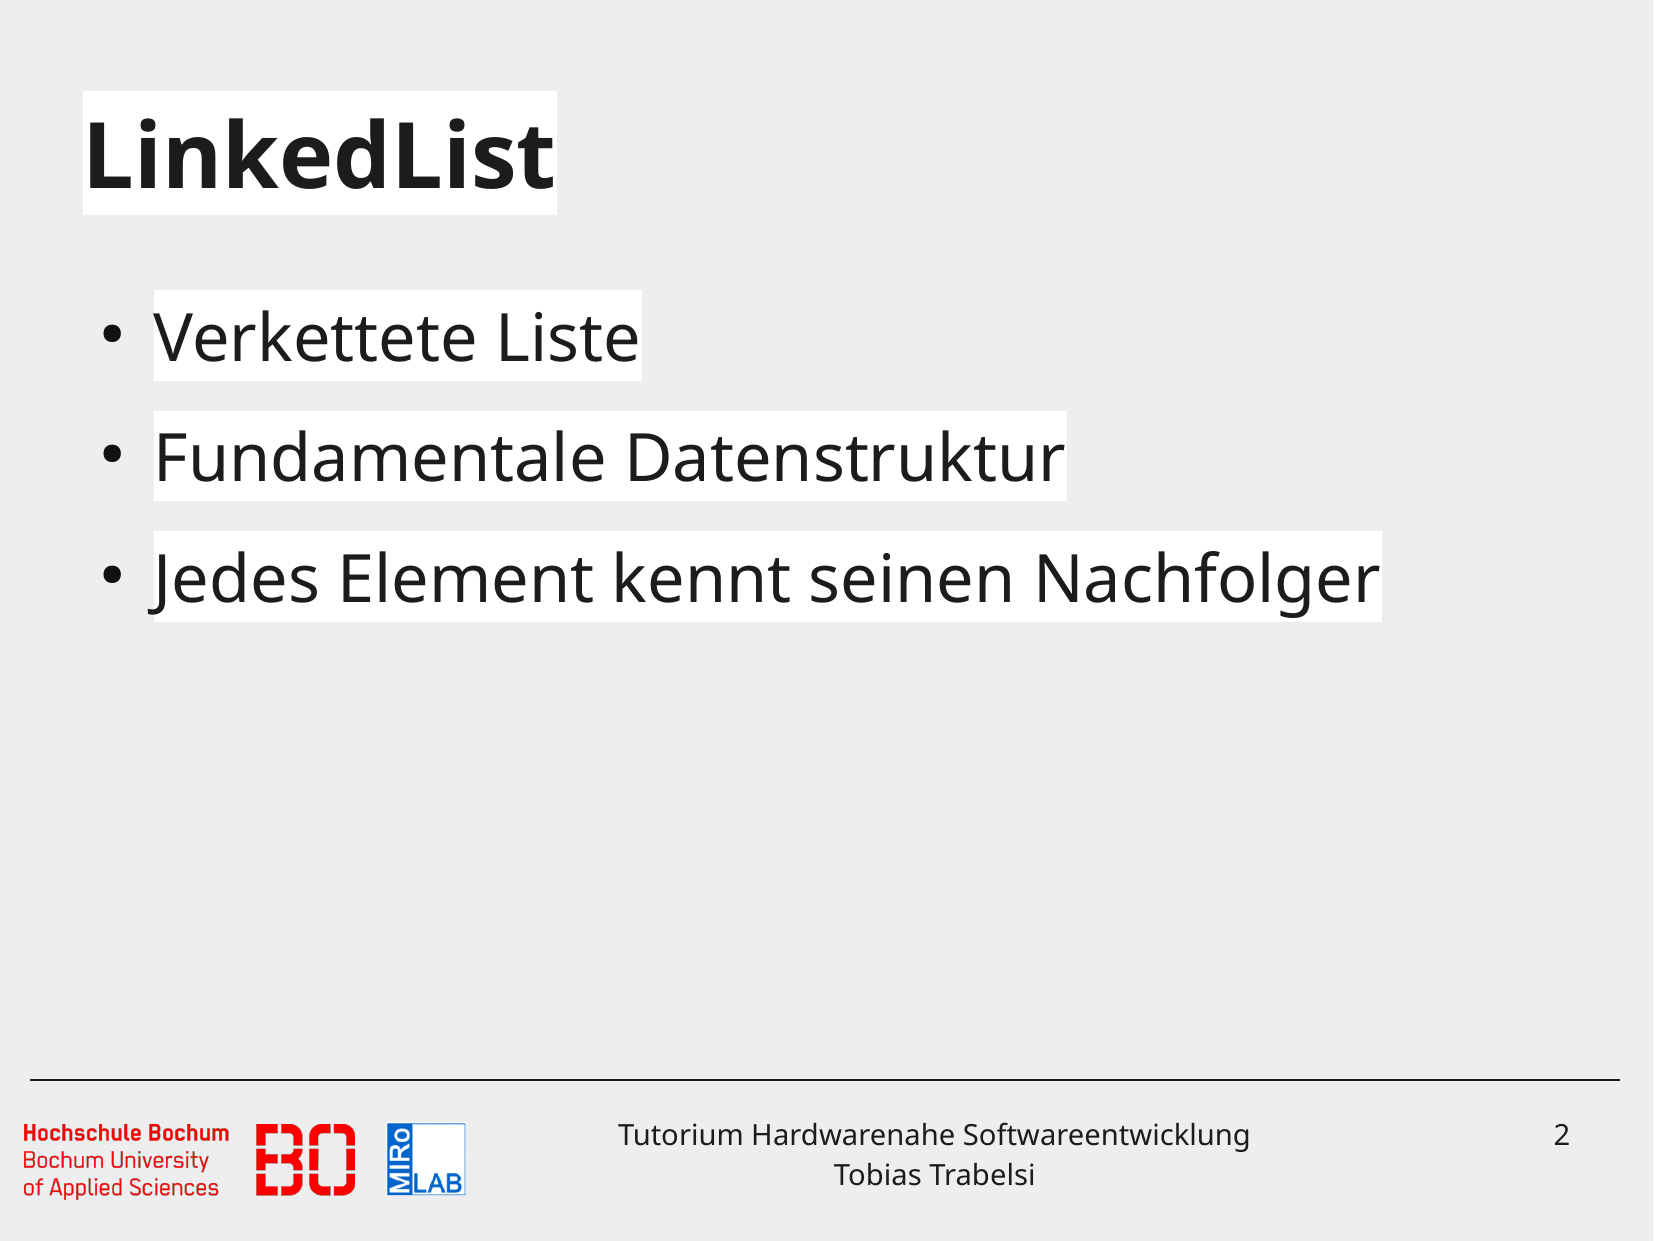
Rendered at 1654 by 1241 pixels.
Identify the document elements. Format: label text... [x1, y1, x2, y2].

picture [386, 1122, 466, 1196]
list Verkettete Liste Fundamentale Datenstruktur Jedes Element kennt seinen Nachfolger [82, 290, 1571, 1010]
title LinkedList [82, 49, 1561, 257]
picture [24, 1124, 355, 1200]
